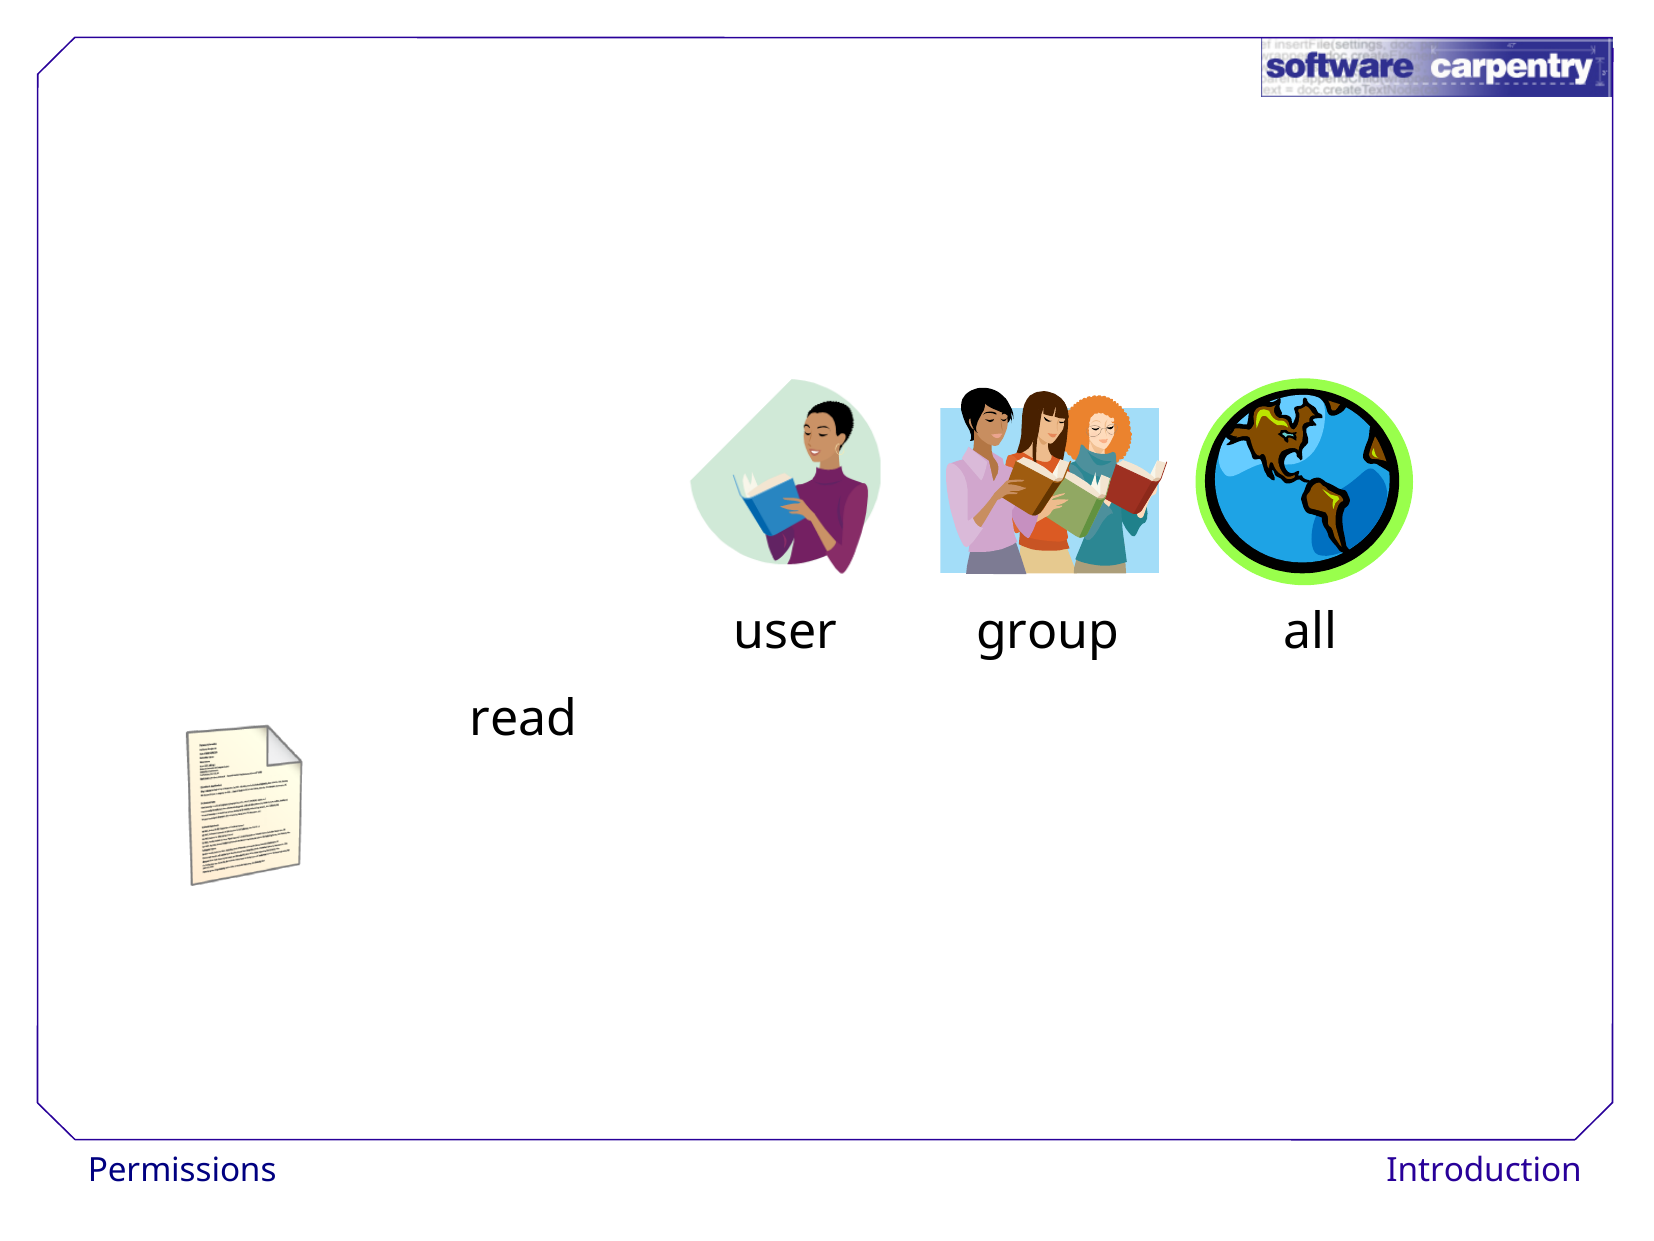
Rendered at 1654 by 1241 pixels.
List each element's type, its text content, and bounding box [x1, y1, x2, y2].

table_cell [1179, 683, 1441, 804]
picture [675, 378, 893, 583]
picture [155, 714, 335, 894]
table_cell read [392, 683, 654, 804]
table_header user [654, 596, 917, 683]
table_header group [917, 596, 1179, 683]
table_header all [1179, 596, 1441, 683]
table_cell [654, 683, 917, 804]
picture [1261, 39, 1613, 97]
table_cell [917, 683, 1179, 804]
picture [1195, 378, 1414, 586]
table_header [392, 596, 654, 683]
picture [940, 387, 1168, 575]
